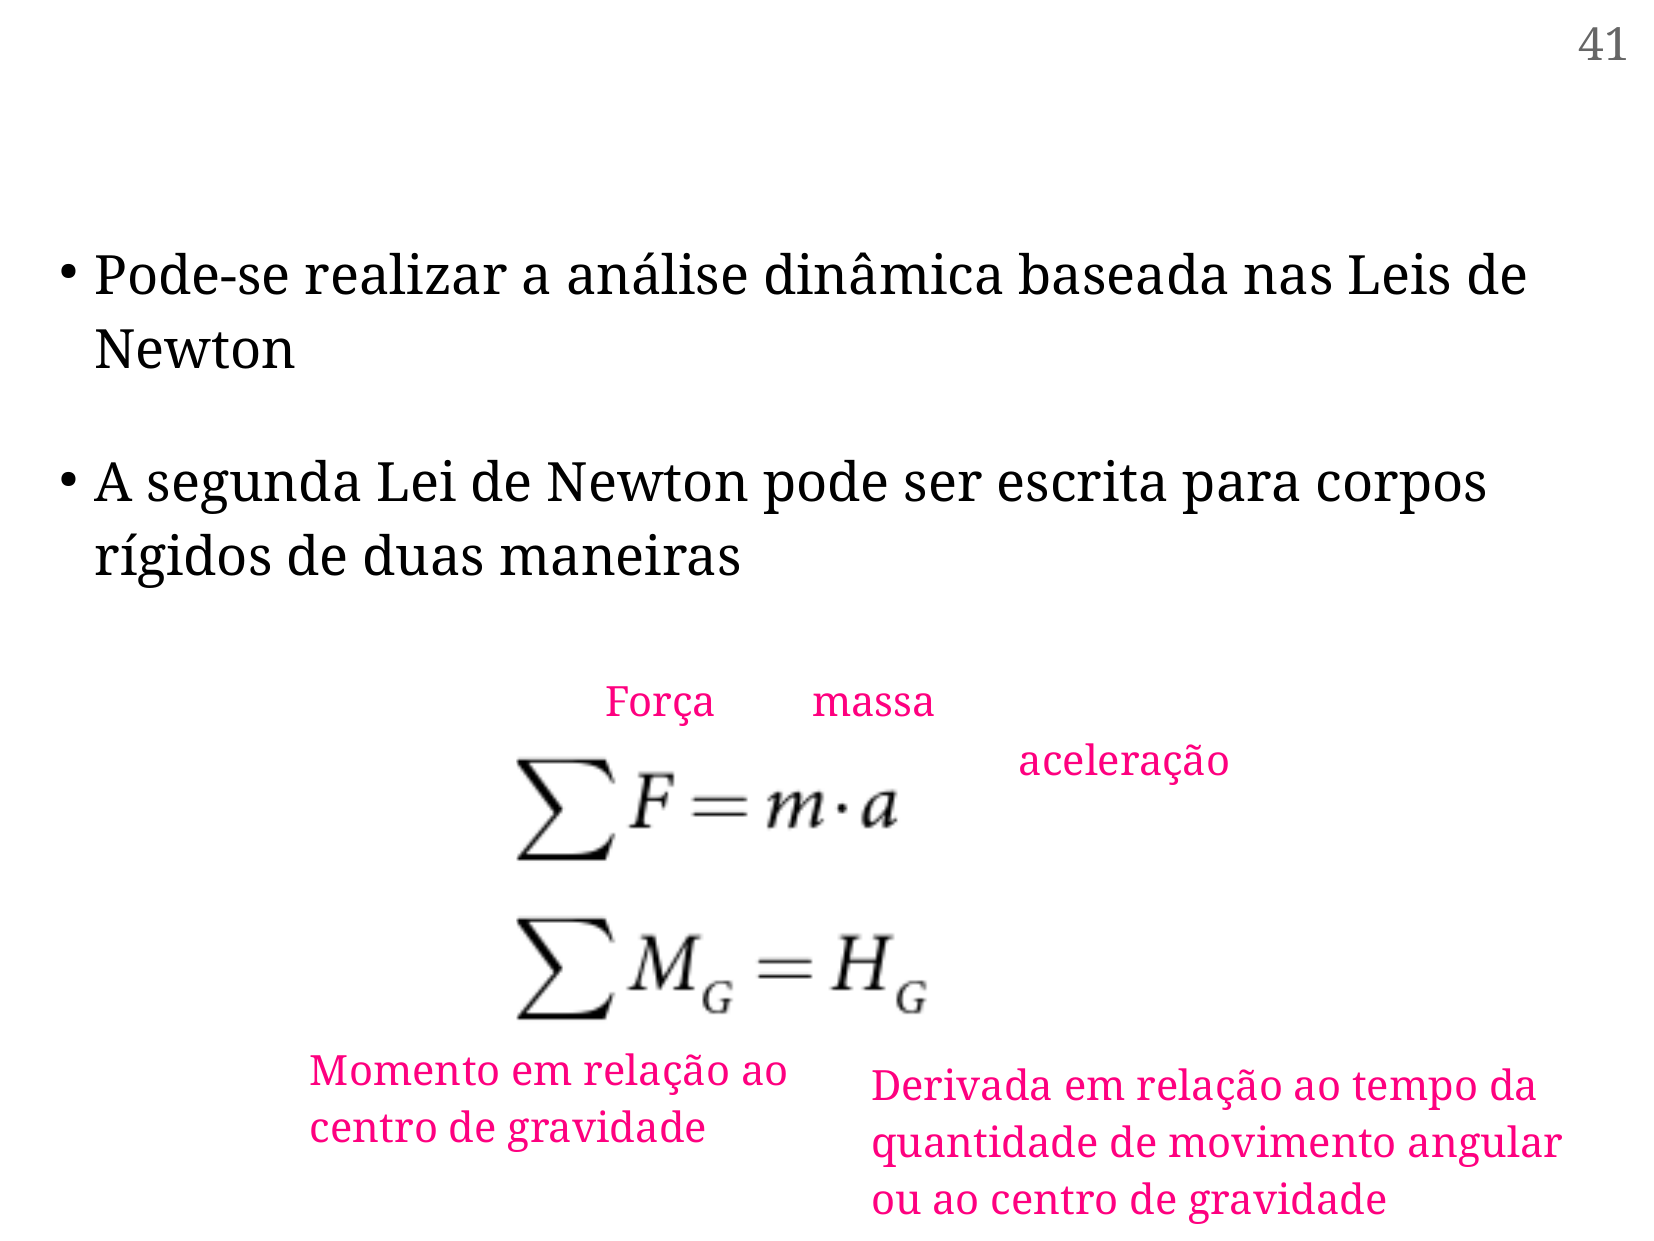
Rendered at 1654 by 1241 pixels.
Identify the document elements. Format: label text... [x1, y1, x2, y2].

text_box Momento em relação ao centro de gravidade [295, 1033, 813, 1163]
list Pode-se realizar a análise dinâmica baseada nas Leis de Newton A segunda Lei de Newton pode ser escrita para corpos rígidos de duas maneiras [59, 236, 1595, 1211]
text_box Derivada em relação ao tempo da quantidade de movimento angular ou ao centro de gravidade [856, 1048, 1580, 1241]
text_box Força [590, 664, 731, 737]
text_box massa [797, 664, 951, 737]
text_box aceleração [1003, 723, 1246, 796]
picture [516, 752, 936, 1029]
